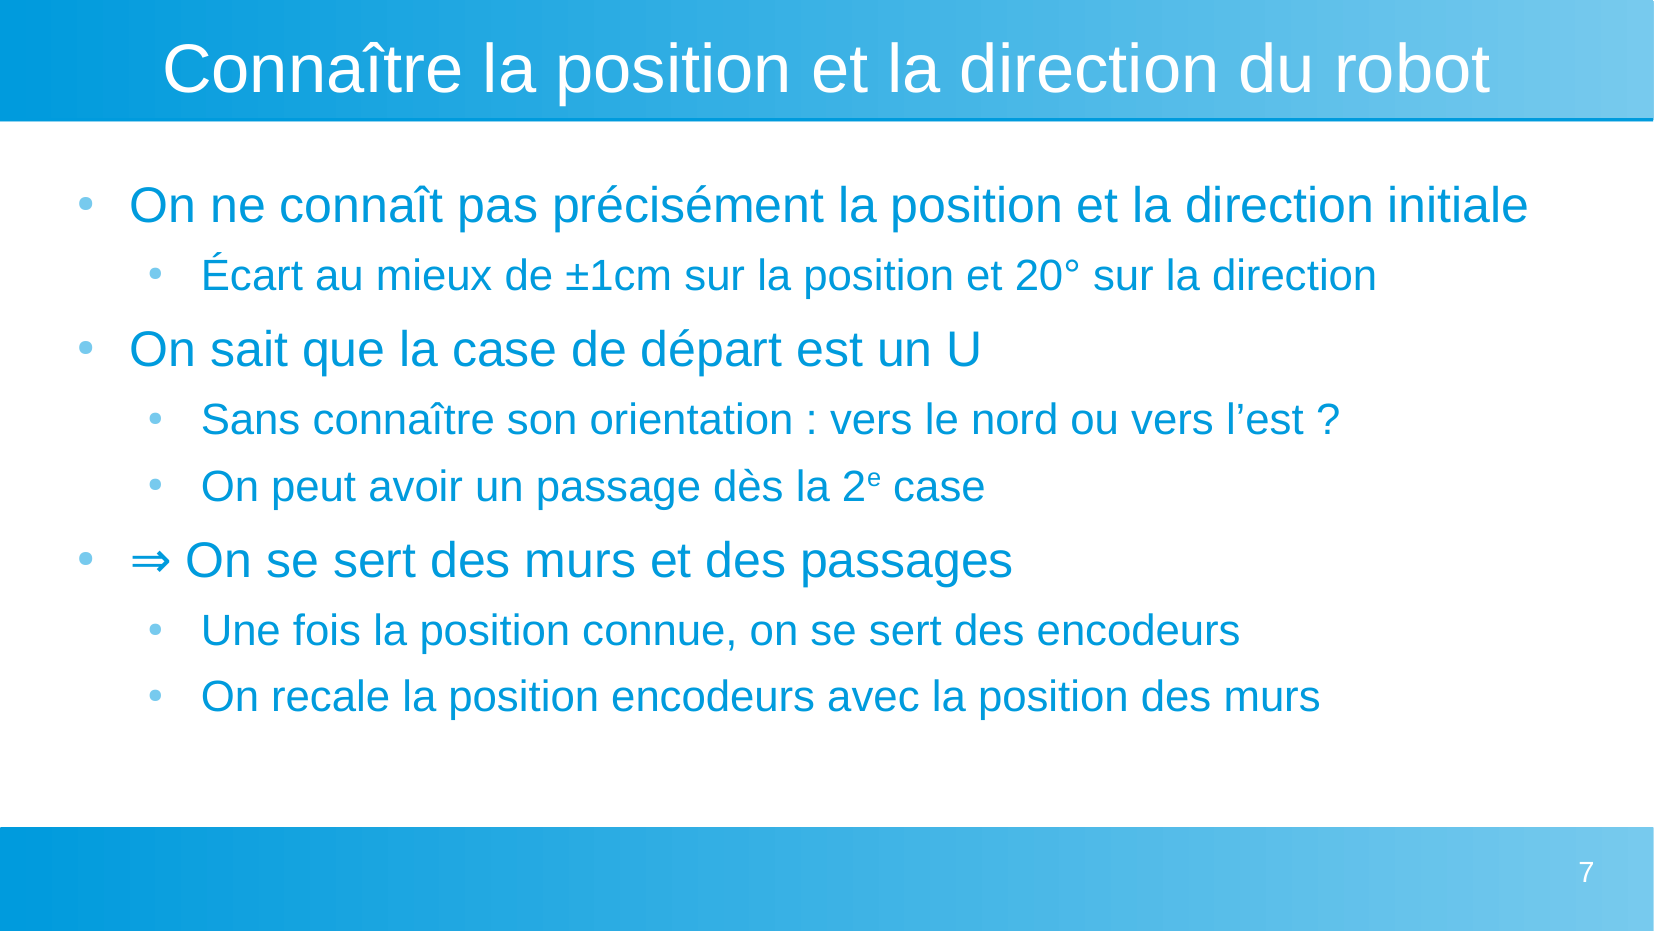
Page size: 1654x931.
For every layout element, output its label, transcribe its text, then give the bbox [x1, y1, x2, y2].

list On ne connaît pas précisément la position et la direction initiale Écart au mieux de ±1cm sur la position et 20° sur la direction On sait que la case de départ est un U Sans connaître son orientation : vers le nord ou vers l’est ? On peut avoir un passage dès la 2e case ⇒ On se sert des murs et des passages Une fois la position connue, on se sert des encodeurs On recale la position encodeurs avec la position des murs [59, 177, 1595, 768]
title Connaître la position et la direction du robot [59, 29, 1595, 108]
